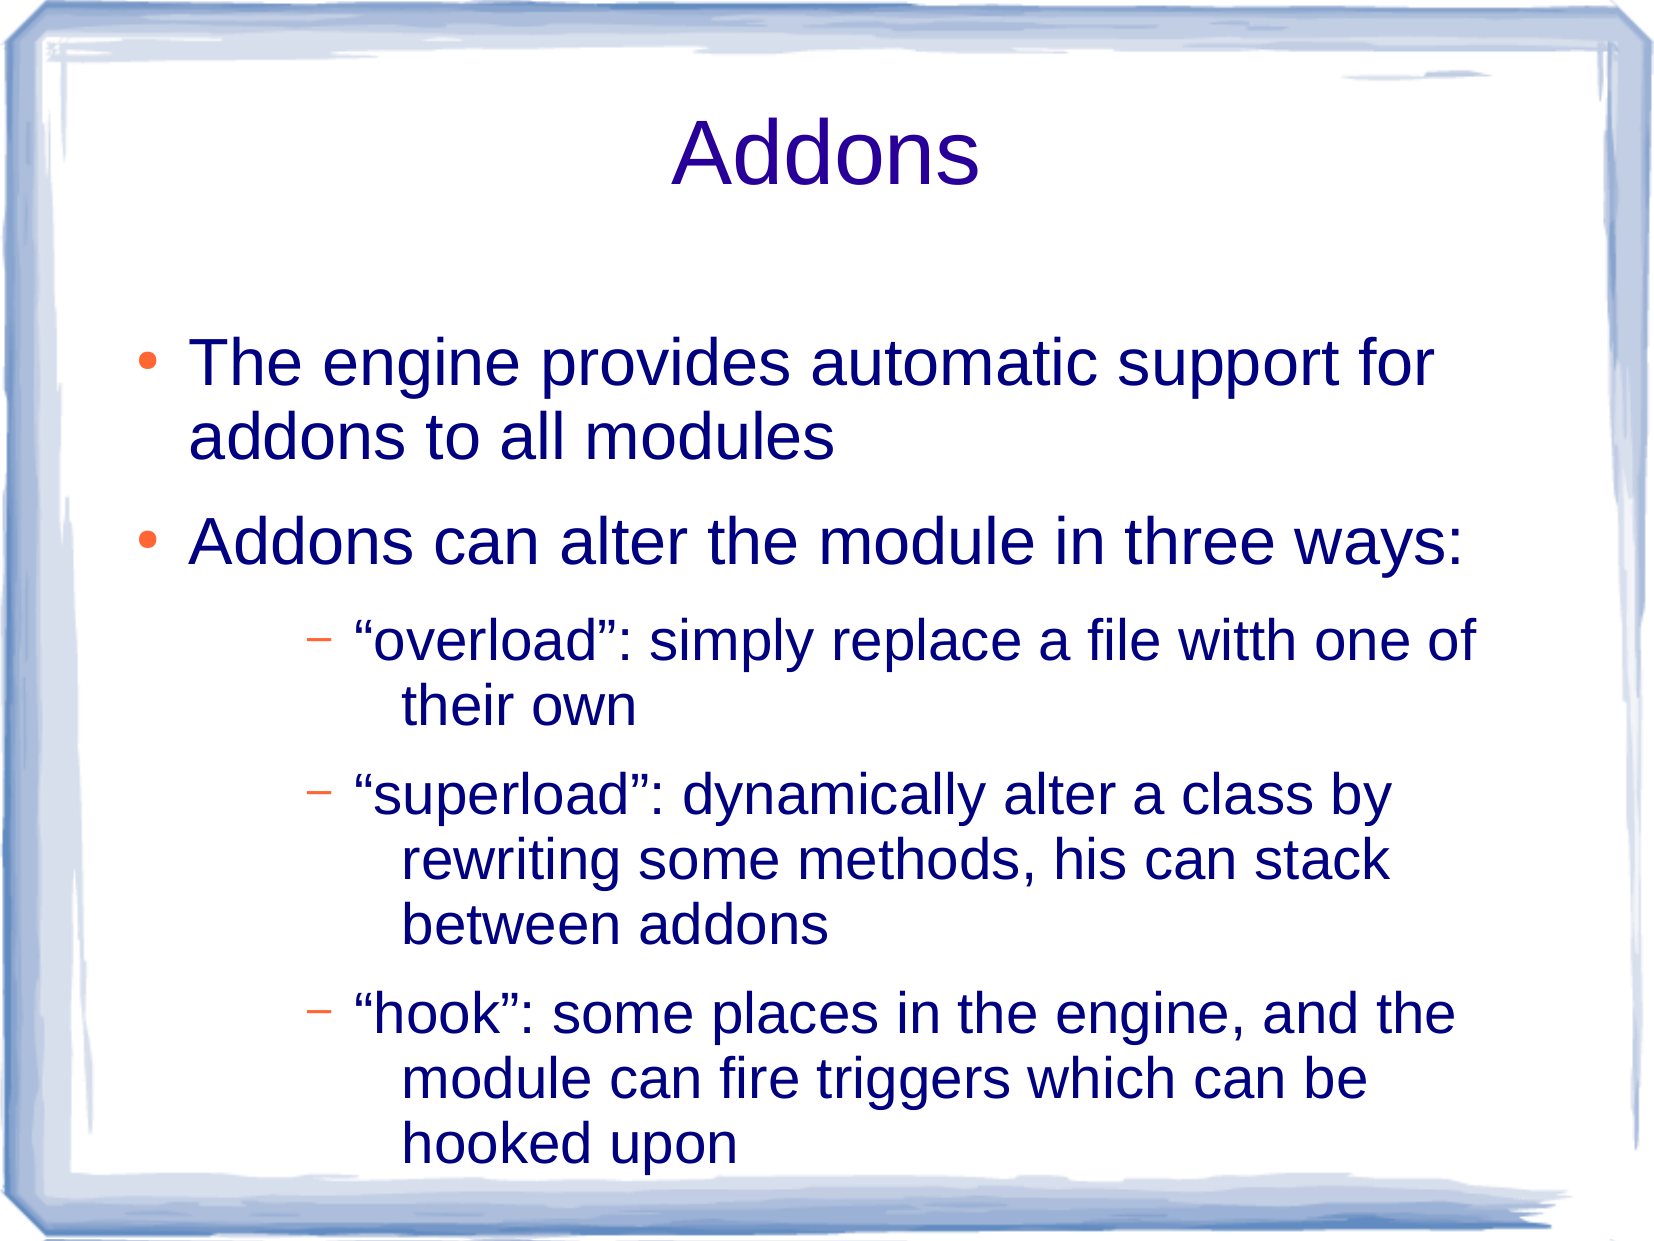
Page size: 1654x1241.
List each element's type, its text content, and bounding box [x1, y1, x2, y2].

list The engine provides automatic support for addons to all modules Addons can alter the module in three ways: “overload”: simply replace a file witth one of their own “superload”: dynamically alter a class by rewriting some methods, his can stack between addons “hook”: some places in the engine, and the module can fire triggers which can be hooked upon [118, 324, 1571, 1174]
title Addons [82, 49, 1571, 257]
picture [0, 0, 1654, 1241]
